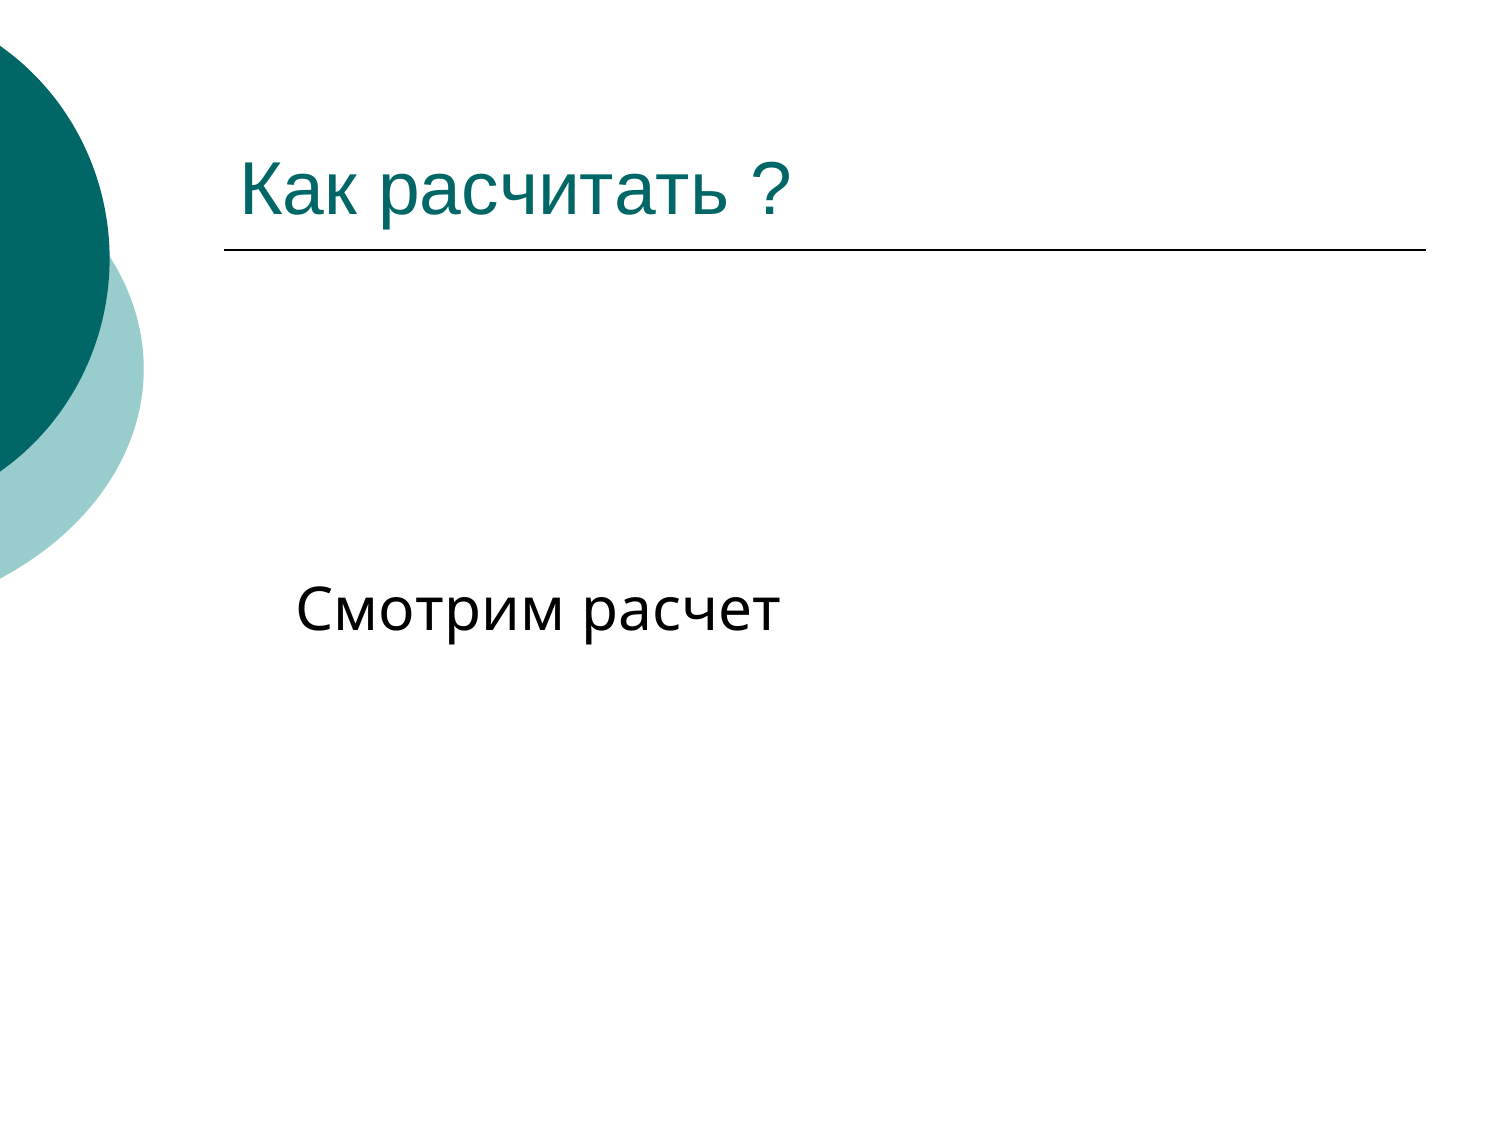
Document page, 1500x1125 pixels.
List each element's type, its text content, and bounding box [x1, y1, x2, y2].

title Как расчитать ? [224, 49, 1425, 237]
list Смотрим расчет [224, 299, 1425, 975]
